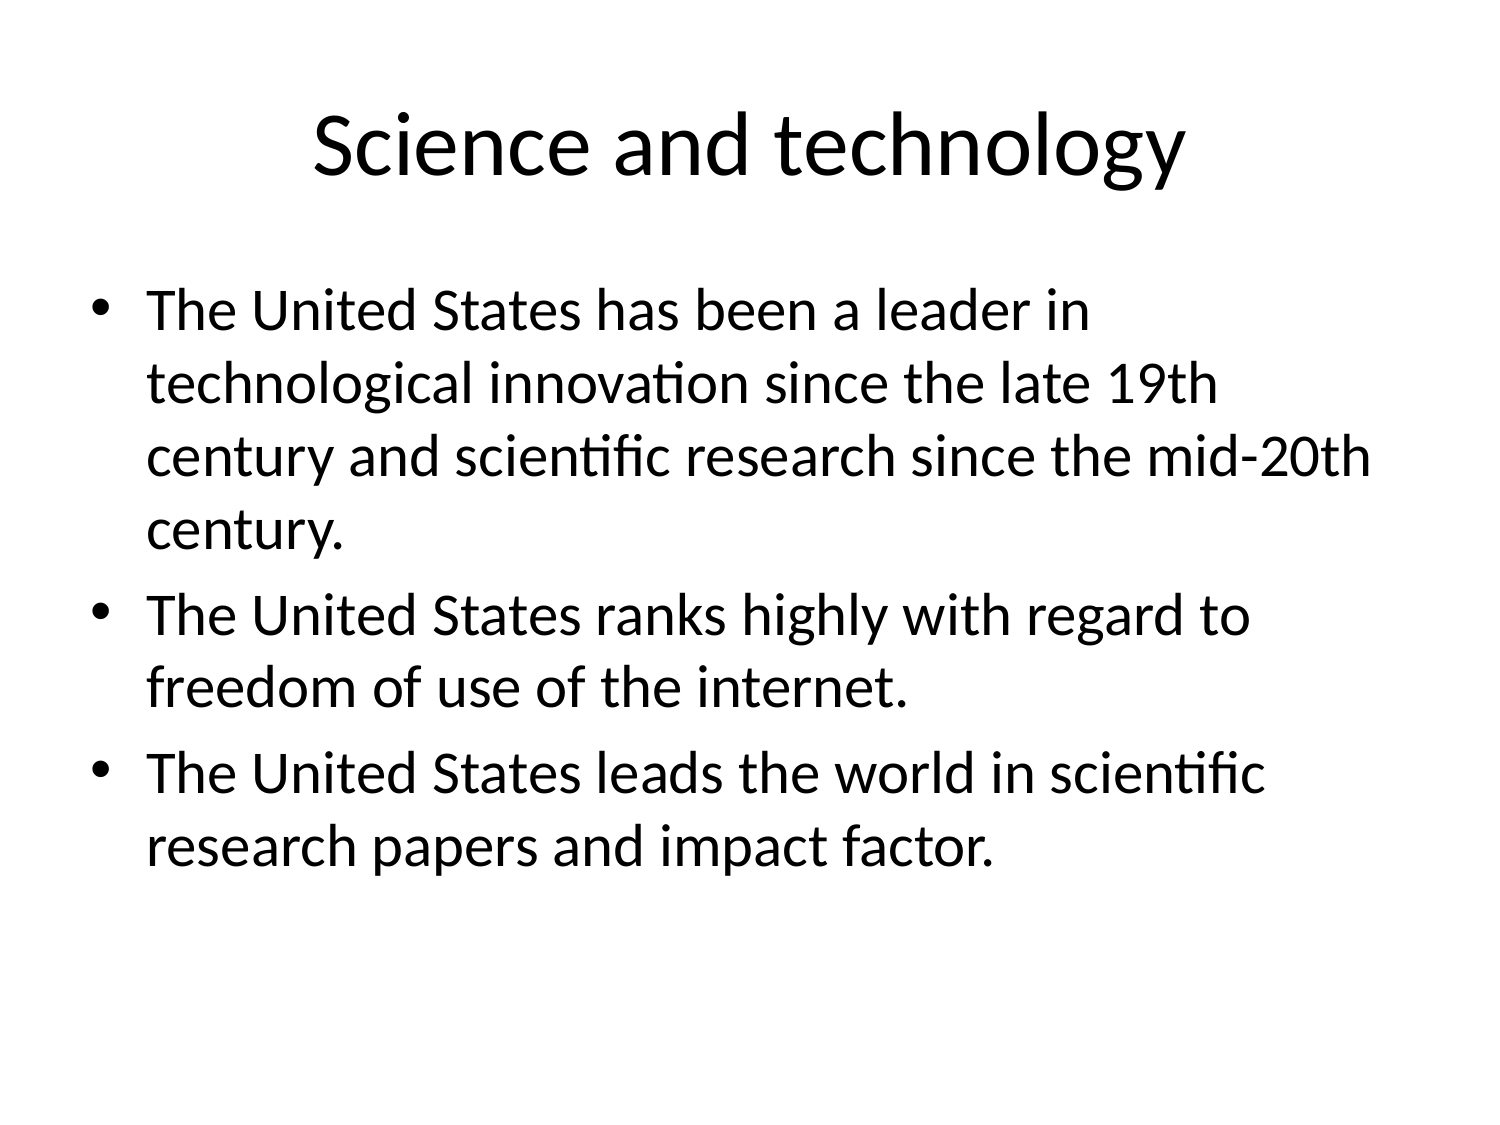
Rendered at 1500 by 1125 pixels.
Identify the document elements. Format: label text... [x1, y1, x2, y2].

title Science and technology [75, 45, 1425, 233]
list The United States has been a leader in technological innovation since the late 19th century and scientific research since the mid-20th century. The United States ranks highly with regard to freedom of use of the internet. The United States leads the world in scientific research papers and impact factor. [75, 262, 1425, 1005]
